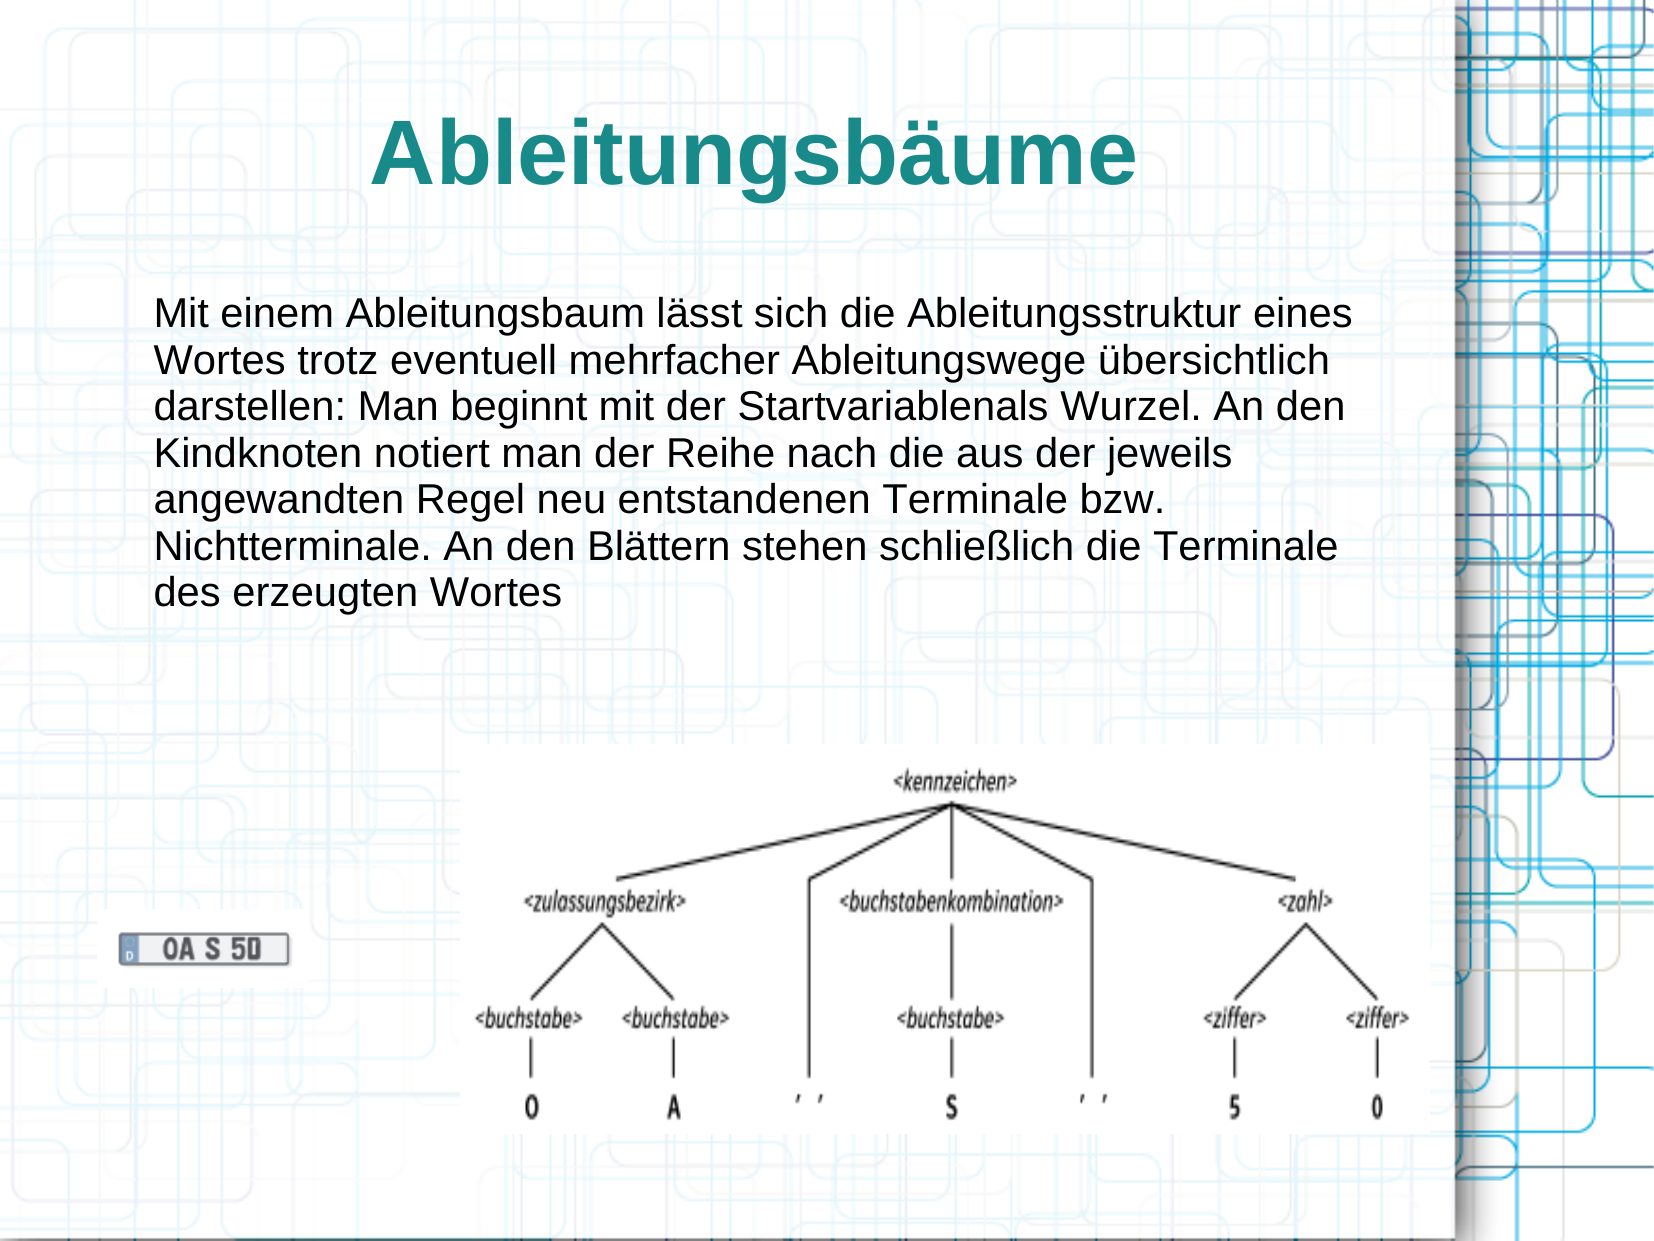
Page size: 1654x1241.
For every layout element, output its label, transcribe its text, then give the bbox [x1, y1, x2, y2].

title Ableitungsbäume [59, 49, 1418, 257]
picture [0, 0, 1654, 1241]
list Mit einem Ableitungsbaum lässt sich die Ableitungsstruktur eines Wortes trotz eventuell mehrfacher Ableitungswege übersichtlich darstellen: Man beginnt mit der Startvariablenals Wurzel. An den Kindknoten notiert man der Reihe nach die aus der jeweils angewandten Regel neu entstandenen Terminale bzw. Nichtterminale. An den Blättern stehen schließlich die Terminale des erzeugten Wortes [82, 290, 1418, 1216]
